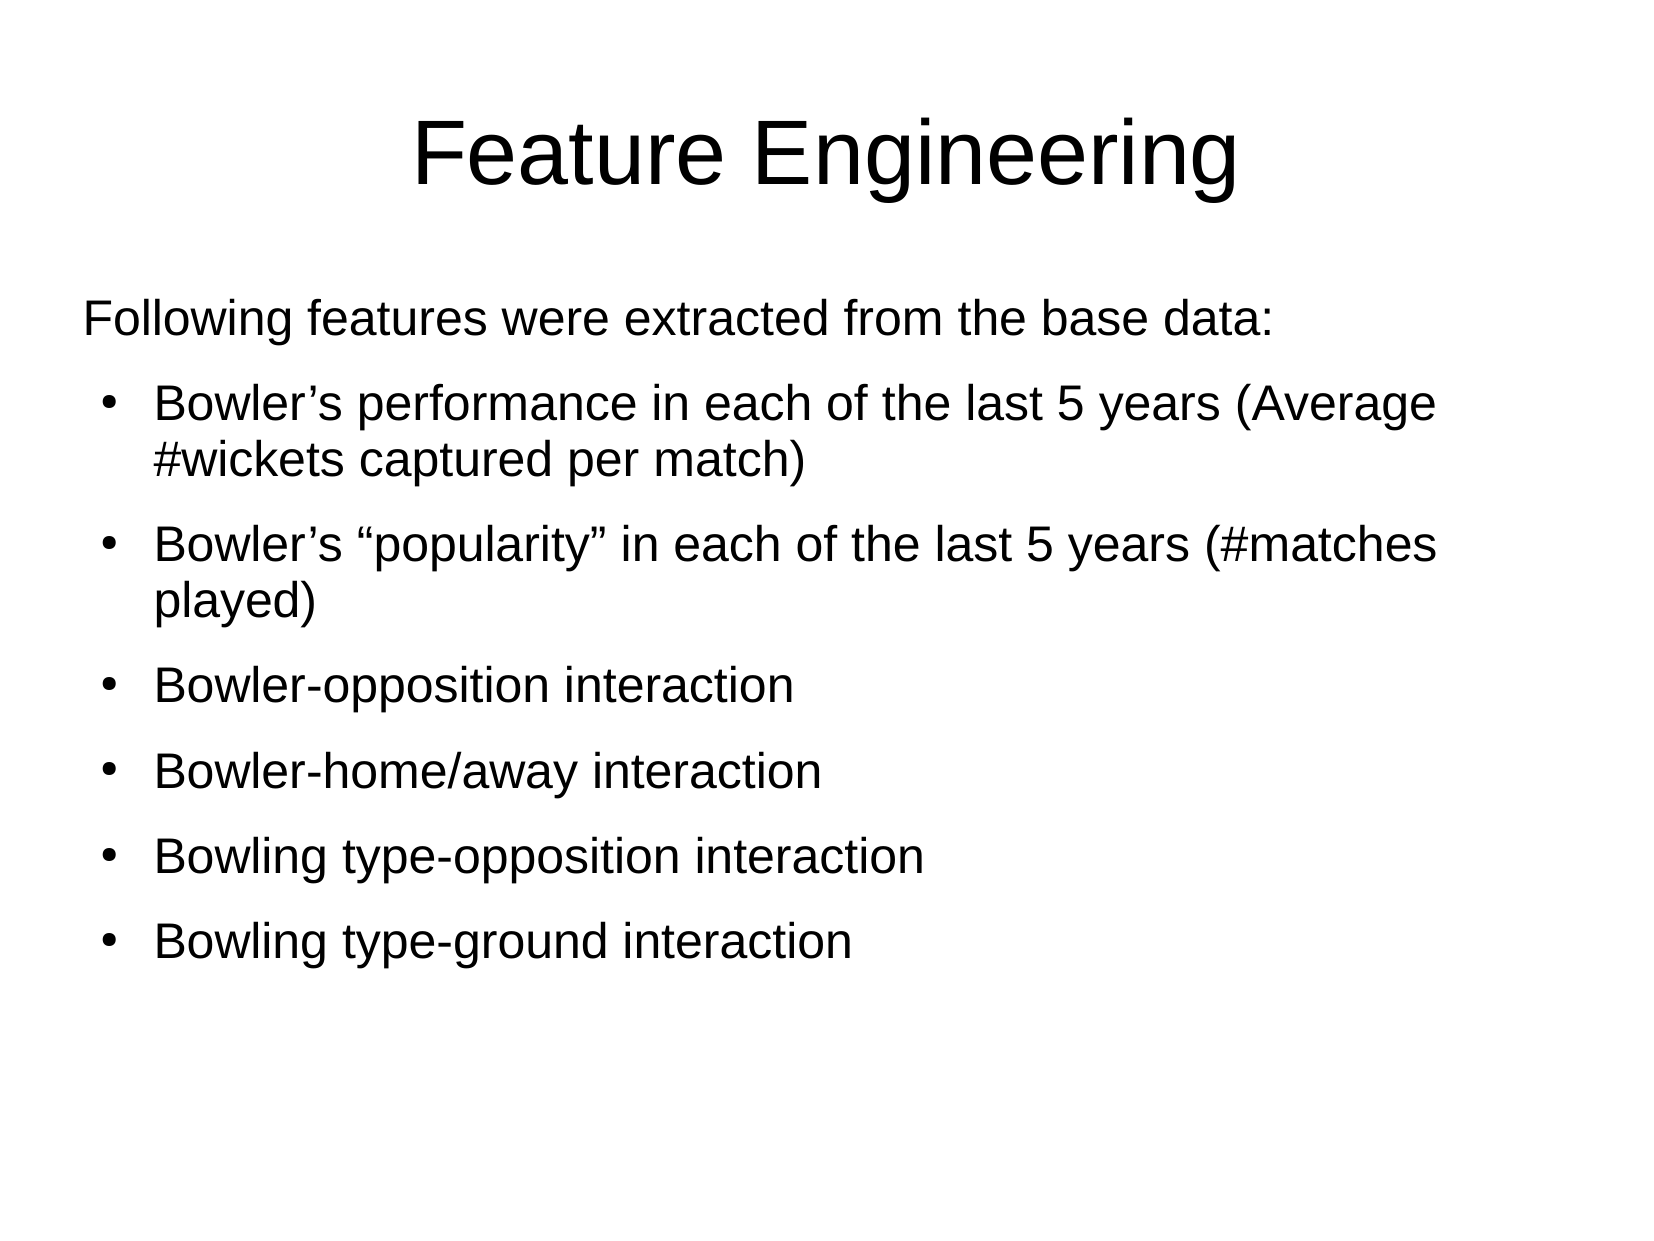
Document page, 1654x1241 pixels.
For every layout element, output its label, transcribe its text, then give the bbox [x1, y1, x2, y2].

title Feature Engineering [82, 49, 1571, 257]
list Following features were extracted from the base data: Bowler’s performance in each of the last 5 years (Average #wickets captured per match) Bowler’s “popularity” in each of the last 5 years (#matches played) Bowler-opposition interaction Bowler-home/away interaction Bowling type-opposition interaction Bowling type-ground interaction [82, 290, 1571, 1010]
